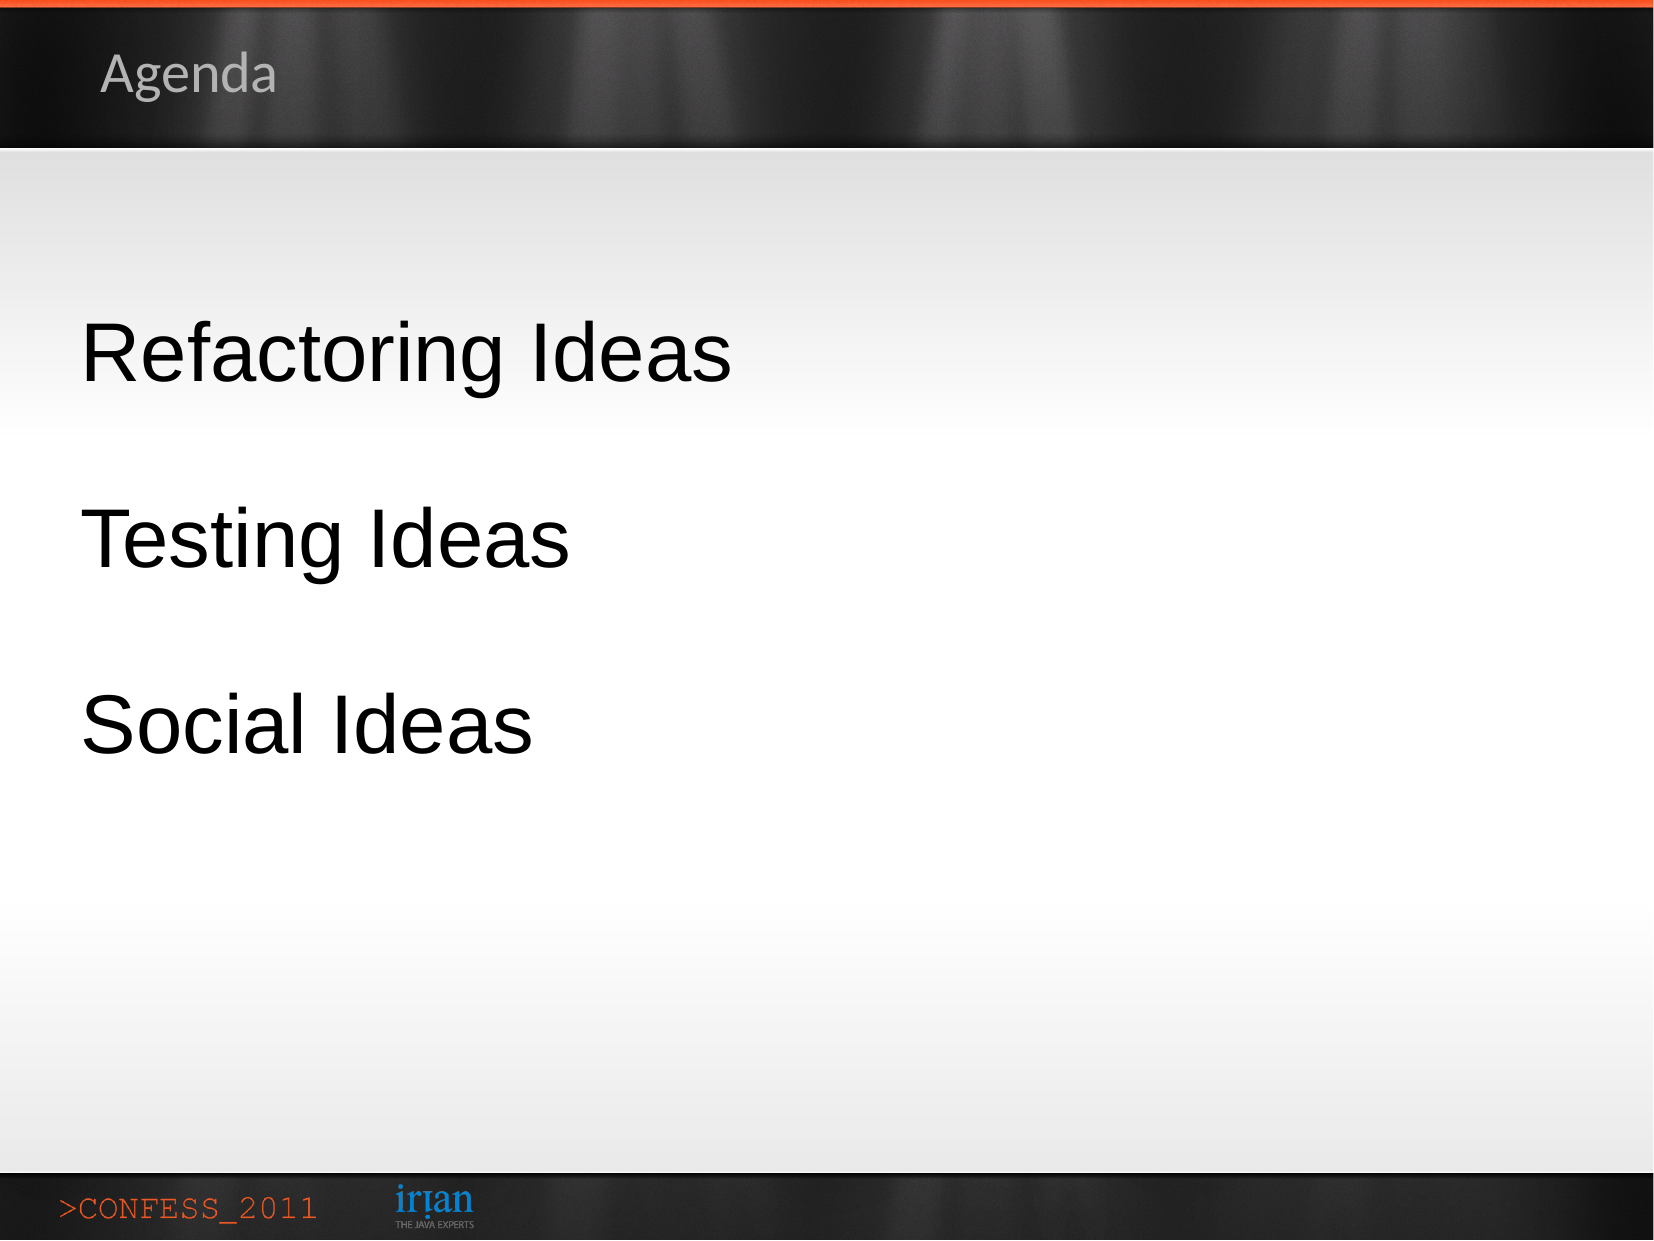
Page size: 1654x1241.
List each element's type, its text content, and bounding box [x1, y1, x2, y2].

title Agenda [100, 6, 1589, 151]
picture [0, 0, 1654, 1240]
subtitle Refactoring Ideas Testing Ideas Social Ideas [80, 305, 1570, 1125]
